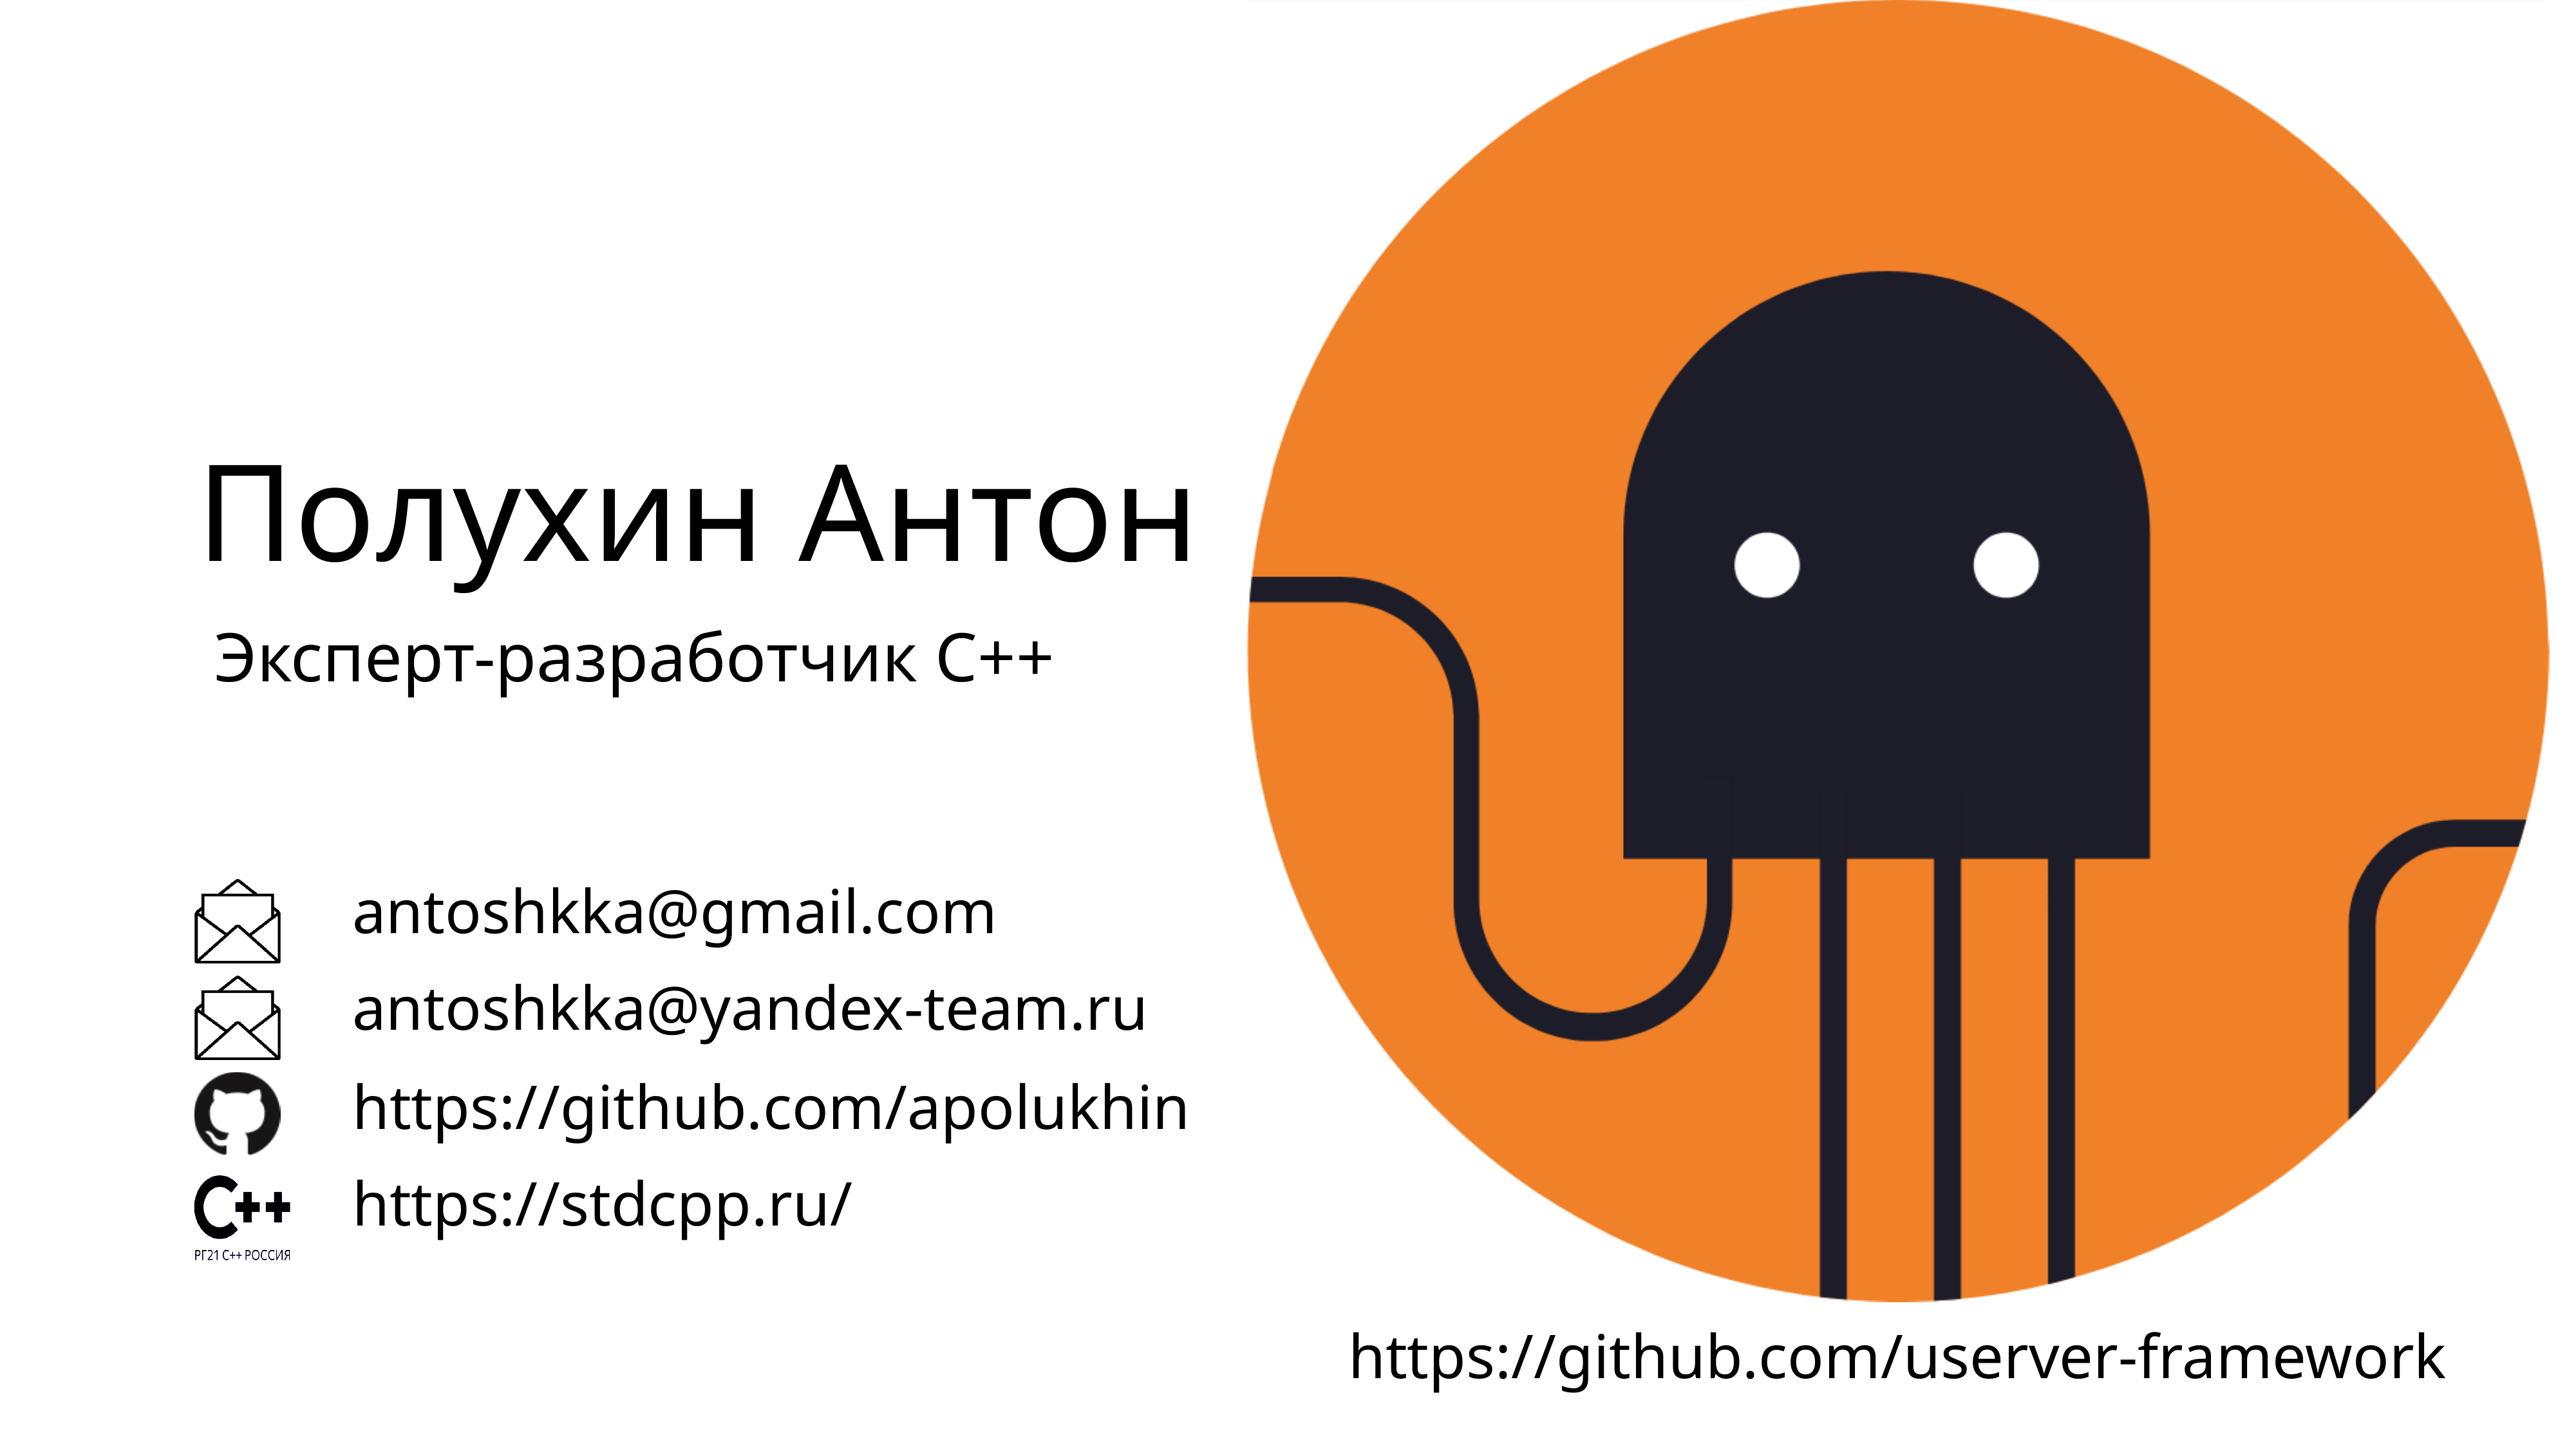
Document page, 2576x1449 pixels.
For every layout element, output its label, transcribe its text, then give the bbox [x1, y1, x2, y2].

list Эксперт-разработчик C++ [167, 614, 1801, 735]
list antoshkka@gmail.com [343, 881, 1387, 948]
title Полухин Антон [187, 440, 1824, 619]
list https://github.com/userver-framework [1255, 1326, 2541, 1392]
picture [194, 975, 281, 1060]
list antoshkka@yandex-team.ru [343, 980, 1387, 1042]
picture [194, 878, 281, 963]
list https://github.com/apolukhin [343, 1077, 1388, 1144]
picture [172, 1072, 312, 1287]
picture [1246, 0, 2550, 1302]
list https://stdcpp.ru/ [343, 1173, 1388, 1240]
